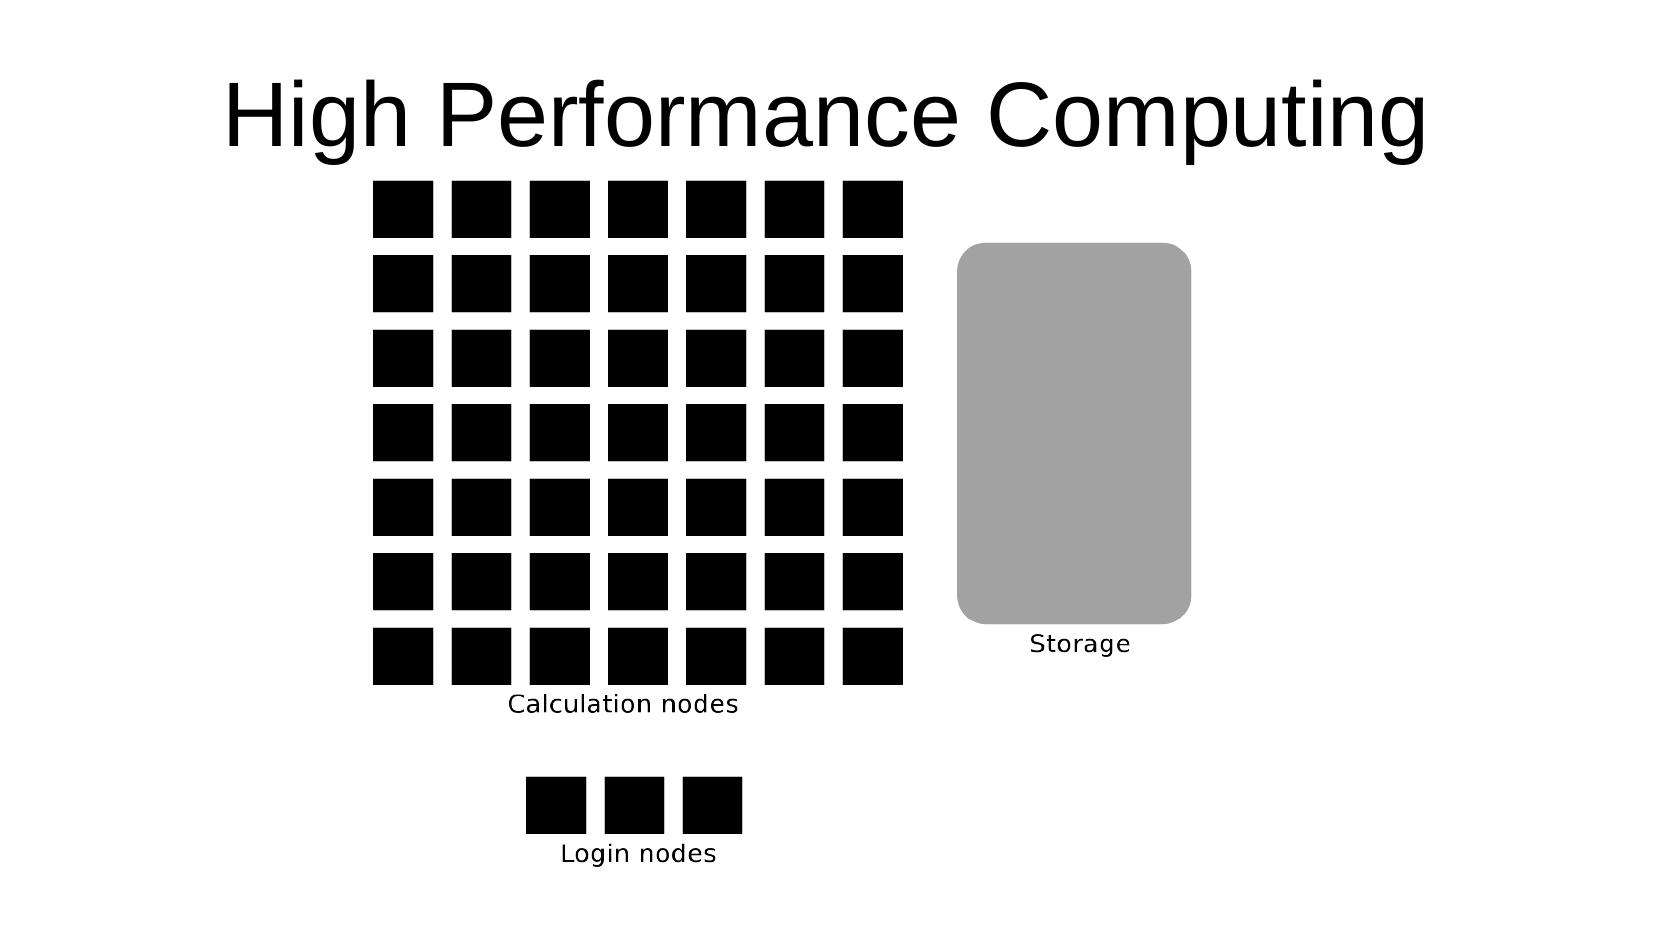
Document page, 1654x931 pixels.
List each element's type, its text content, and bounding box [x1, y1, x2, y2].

title High Performance Computing [82, 37, 1571, 193]
picture [357, 168, 1201, 871]
